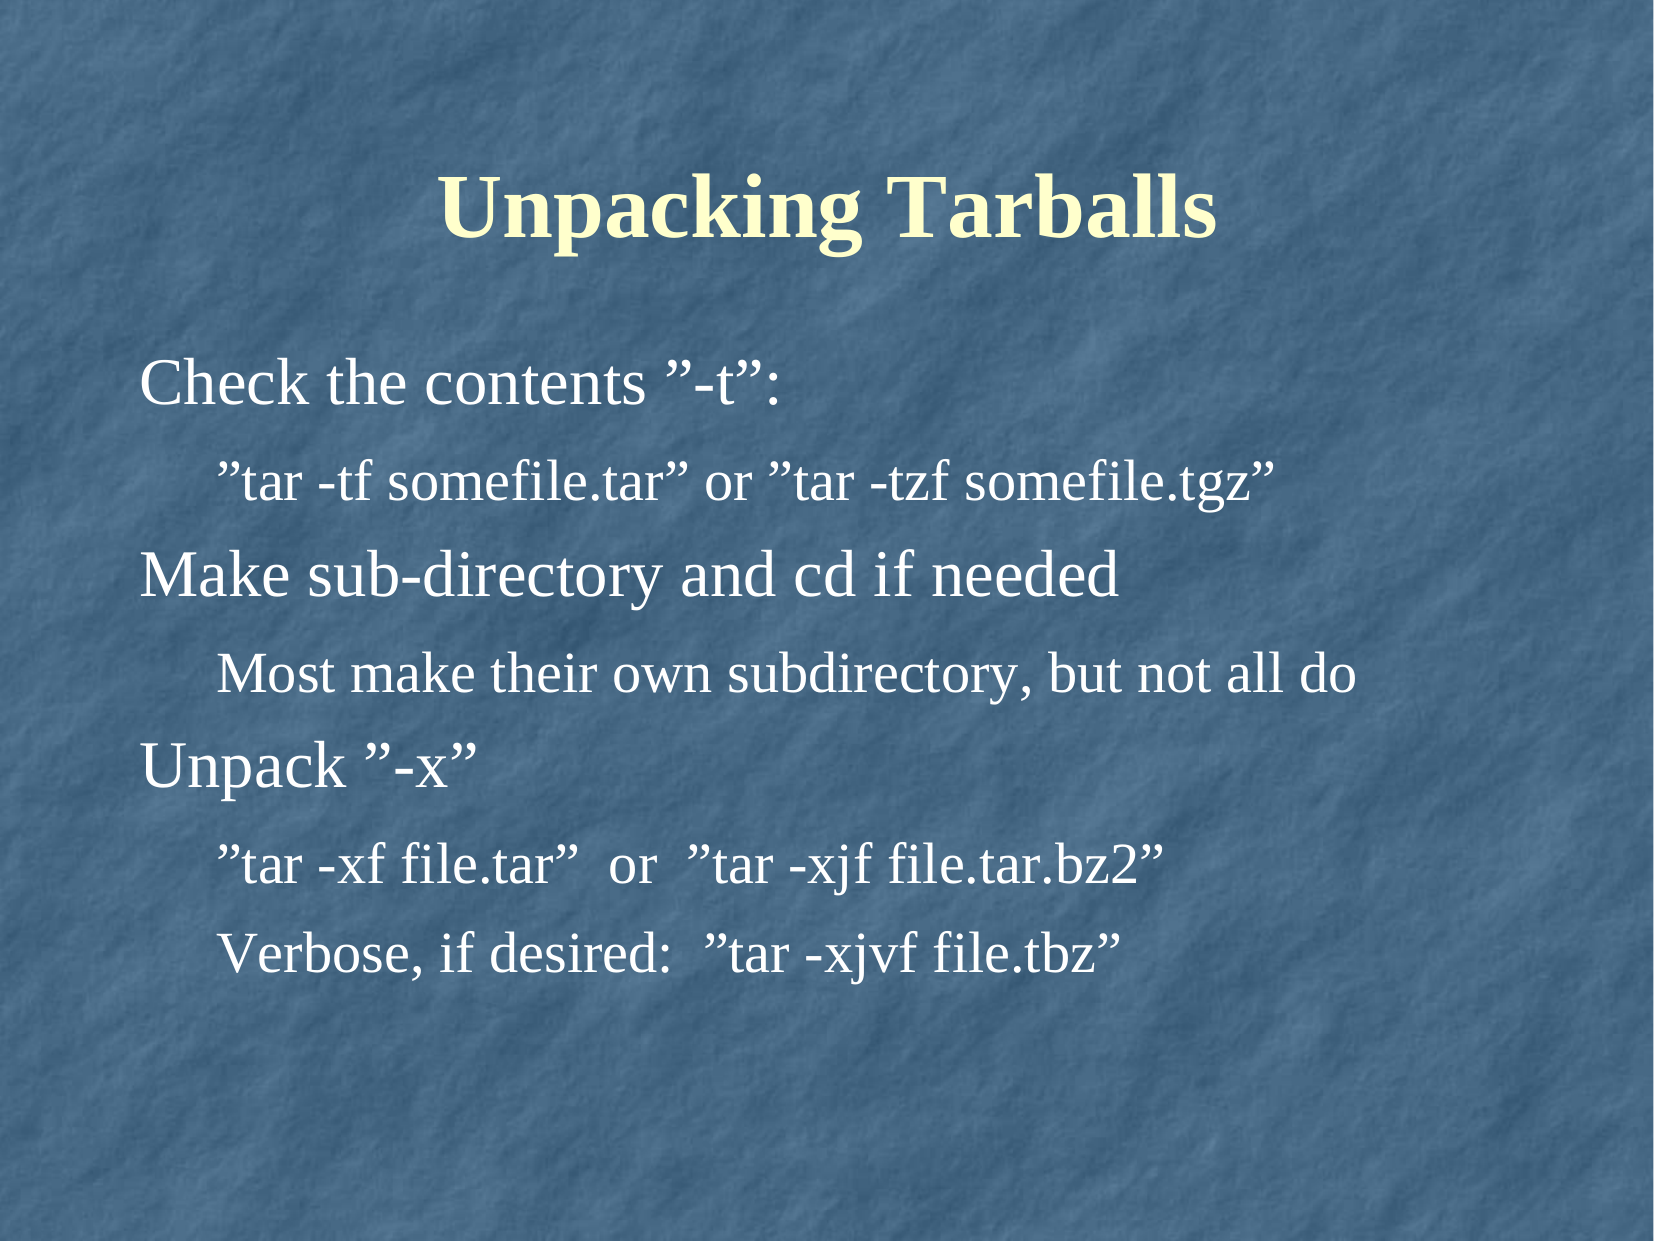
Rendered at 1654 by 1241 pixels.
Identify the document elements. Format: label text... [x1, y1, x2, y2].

picture [0, 0, 1654, 1241]
title Unpacking Tarballs [121, 102, 1534, 311]
list Check the contents ”-t”: ”tar -tf somefile.tar” or ”tar -tzf somefile.tgz” Make sub-directory and cd if needed Most make their own subdirectory, but not all do Unpack ”-x” ”tar -xf file.tar” or ”tar -xjf file.tar.bz2” Verbose, if desired: ”tar -xjvf file.tbz” [121, 344, 1534, 1127]
